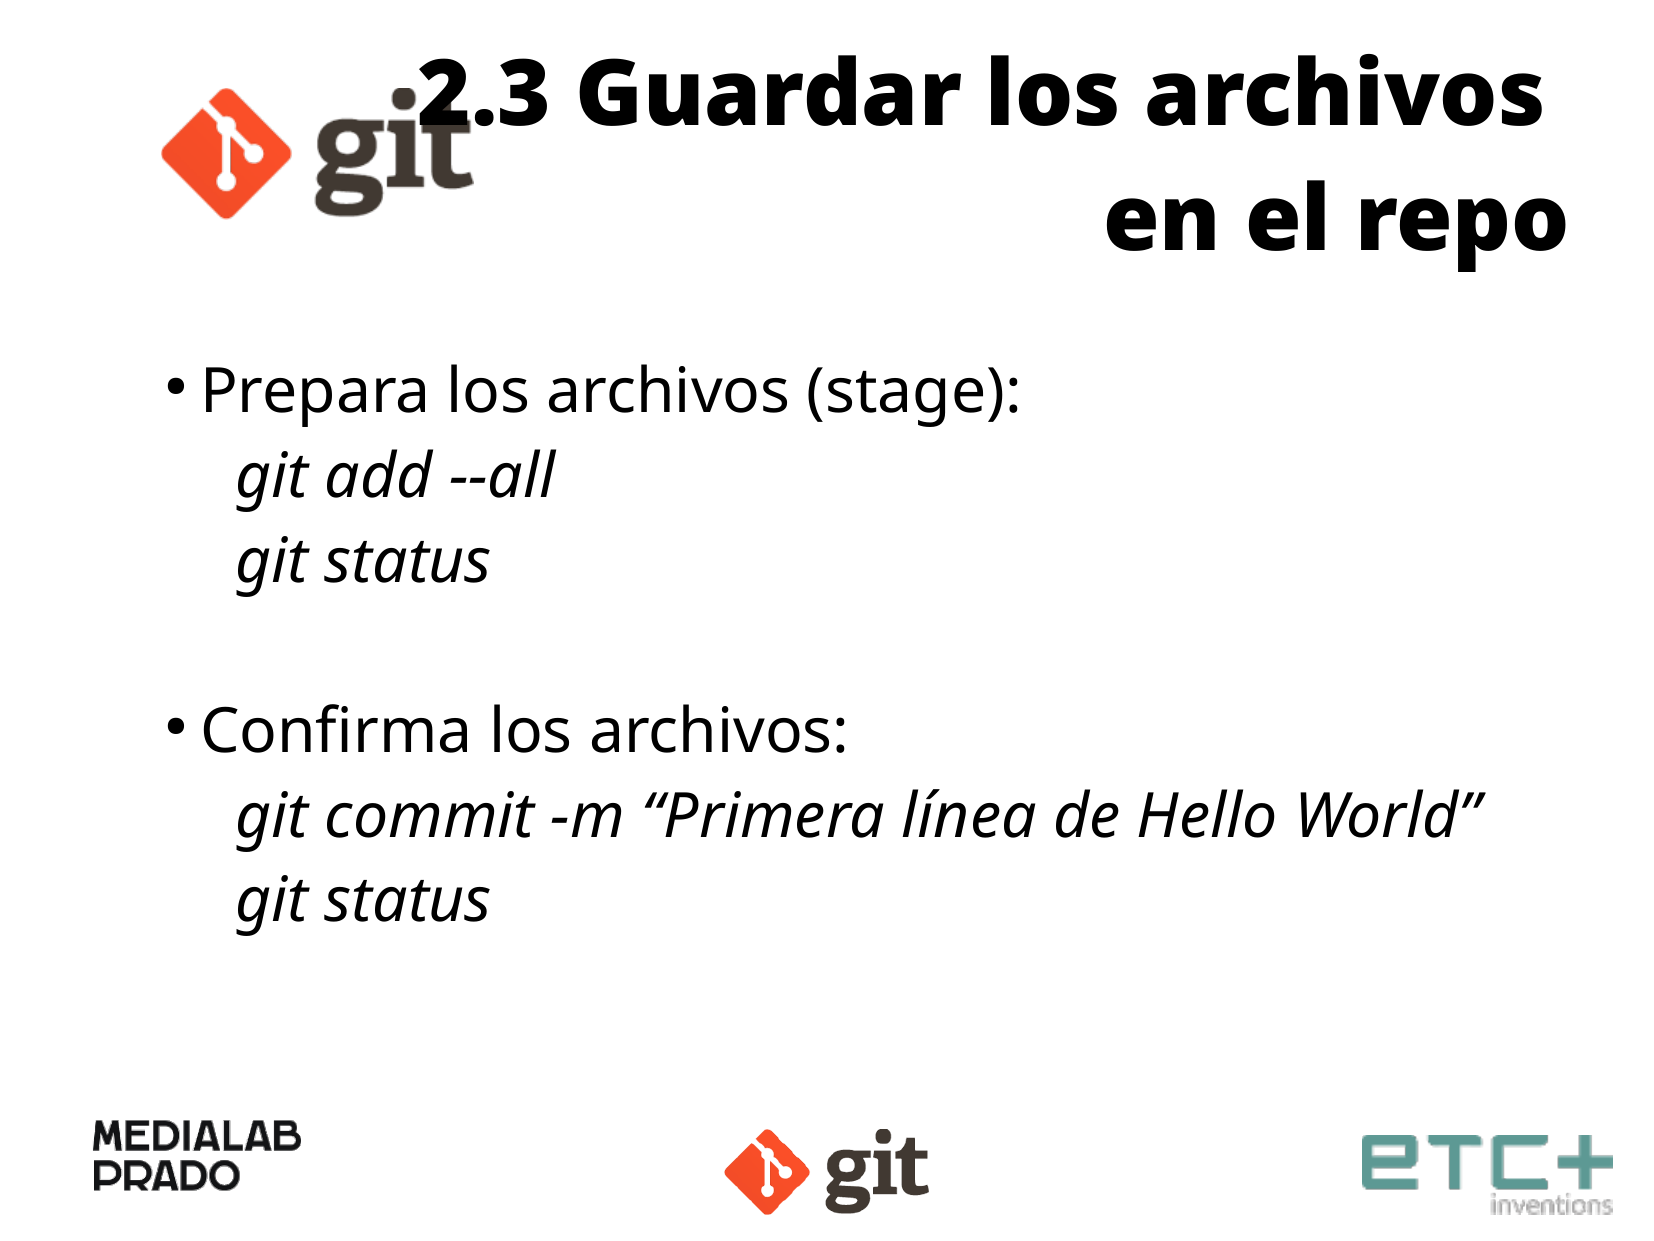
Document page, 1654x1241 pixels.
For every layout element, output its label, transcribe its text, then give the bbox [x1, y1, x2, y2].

text_box Prepara los archivos (stage): git add --all git status Confirma los archivos: git commit -m “Primera línea de Hello World” git status [150, 337, 1516, 1081]
picture [15, 1064, 379, 1241]
picture [724, 1129, 929, 1216]
title 2.3 Guardar los archivos en el repo [82, 49, 1571, 257]
picture [1362, 1135, 1613, 1216]
